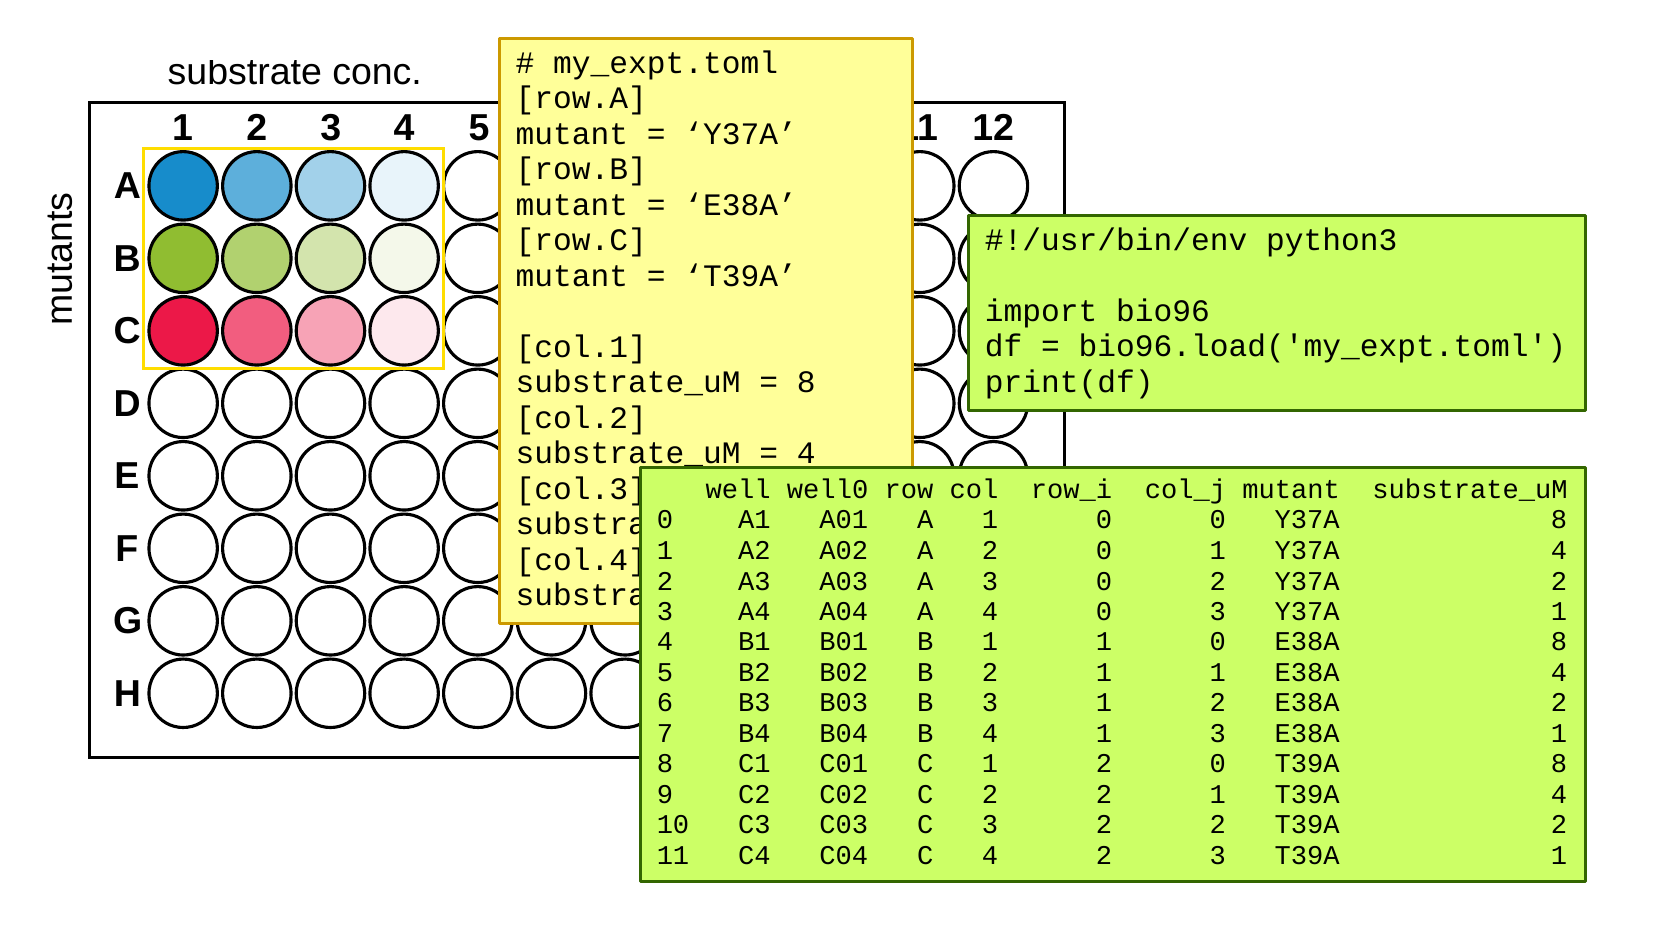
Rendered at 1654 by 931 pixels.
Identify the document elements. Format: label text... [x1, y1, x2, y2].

picture [44, 60, 639, 759]
text_box #!/usr/bin/env python3 import bio96 df = bio96.load('my_expt.toml') print(df) [968, 215, 1586, 411]
text_box well well0 row col row_i col_j mutant substrate_uM 0 A1 A01 A 1 0 0 Y37A 8 1 A2 A02 A 2 0 1 Y37A 4 2 A3 A03 A 3 0 2 Y37A 2 3 A4 A04 A 4 0 3 Y37A 1 4 B1 B01 B 1 1 0 E38A 8 5 B2 B02 B 2 1 1 E38A 4 6 B3 B03 B 3 1 2 E38A 2 7 B4 B04 B 4 1 3 E38A 1 8 C1 C01 C 1 2 0 T39A 8 9 C2 C02 C 2 2 1 T39A 4 10 C3 C03 C 3 2 2 T39A 2 11 C4 C04 C 4 2 3 T39A 1 [640, 467, 1586, 882]
text_box # my_expt.toml [row.A] mutant = ‘Y37A’ [row.B] mutant = ‘E38A’ [row.C] mutant = ‘T39A’ [col.1] substrate_uM = 8 [col.2] substrate_uM = 4 [col.3] substrate_uM = 2 [col.4] substrate_uM = 1 [499, 38, 913, 624]
picture [914, 60, 1066, 466]
